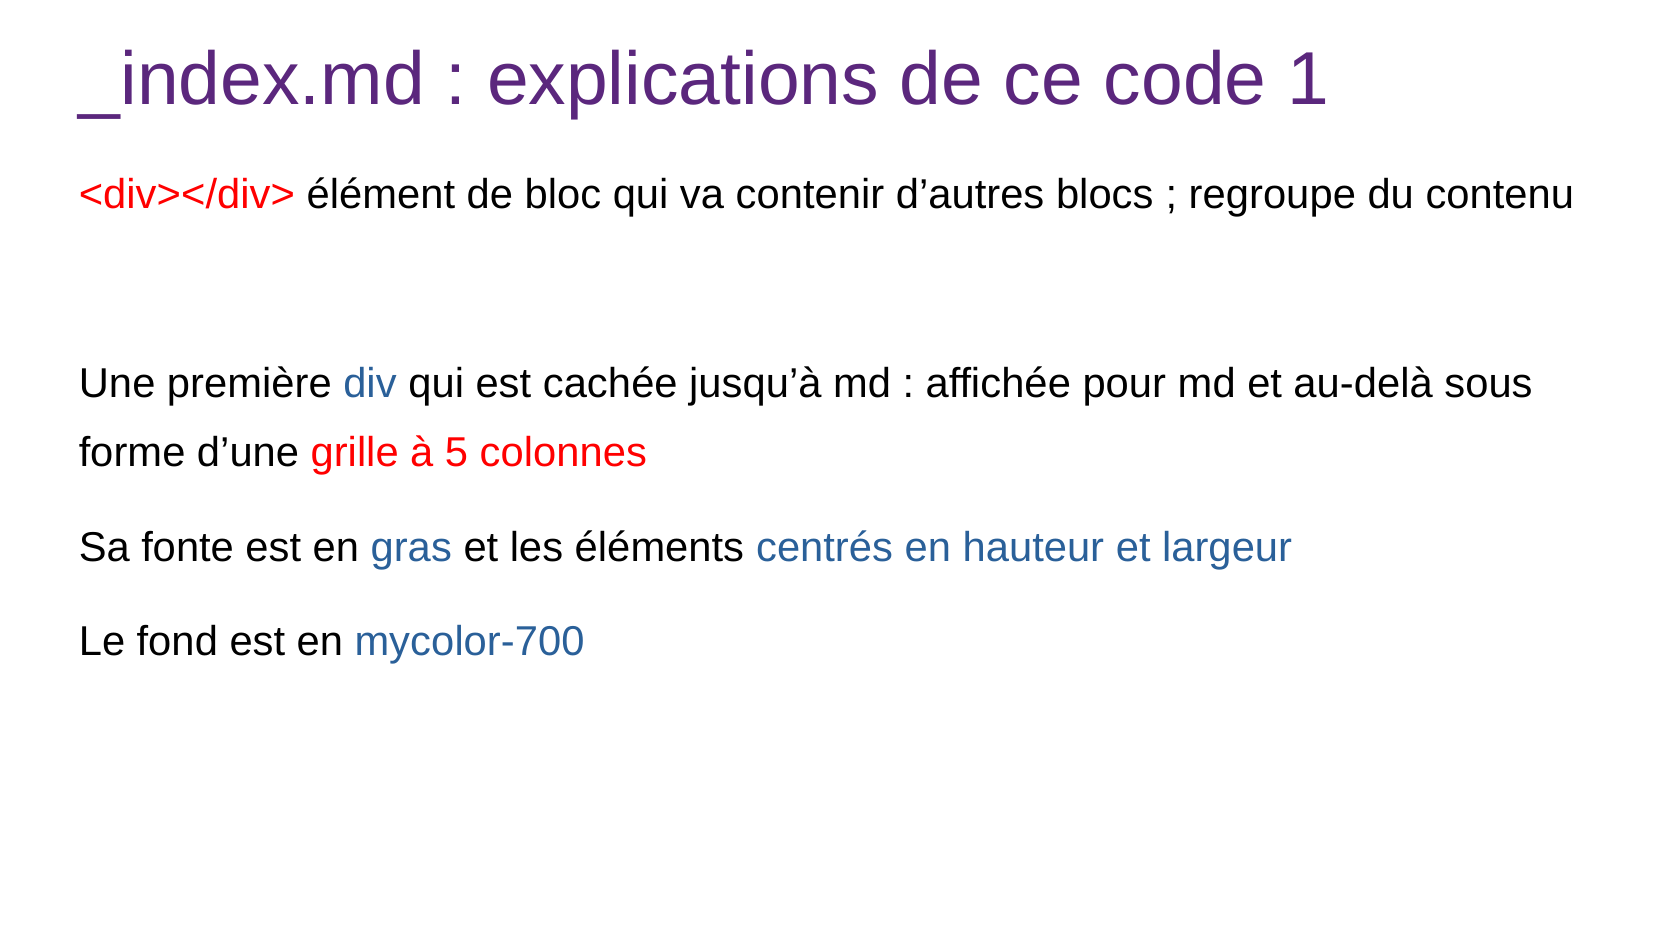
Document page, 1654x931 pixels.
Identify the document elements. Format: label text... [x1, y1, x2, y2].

title _index.md : explications de ce code 1 [78, 36, 1556, 147]
text_box <div></div> élément de bloc qui va contenir d’autres blocs ; regroupe du contenu Une première div qui est cachée jusqu’à md : affichée pour md et au-delà sous forme d’une grille à 5 colonnes Sa fonte est en gras et les éléments centrés en hauteur et largeur Le fond est en mycolor-700 [78, 147, 1595, 665]
